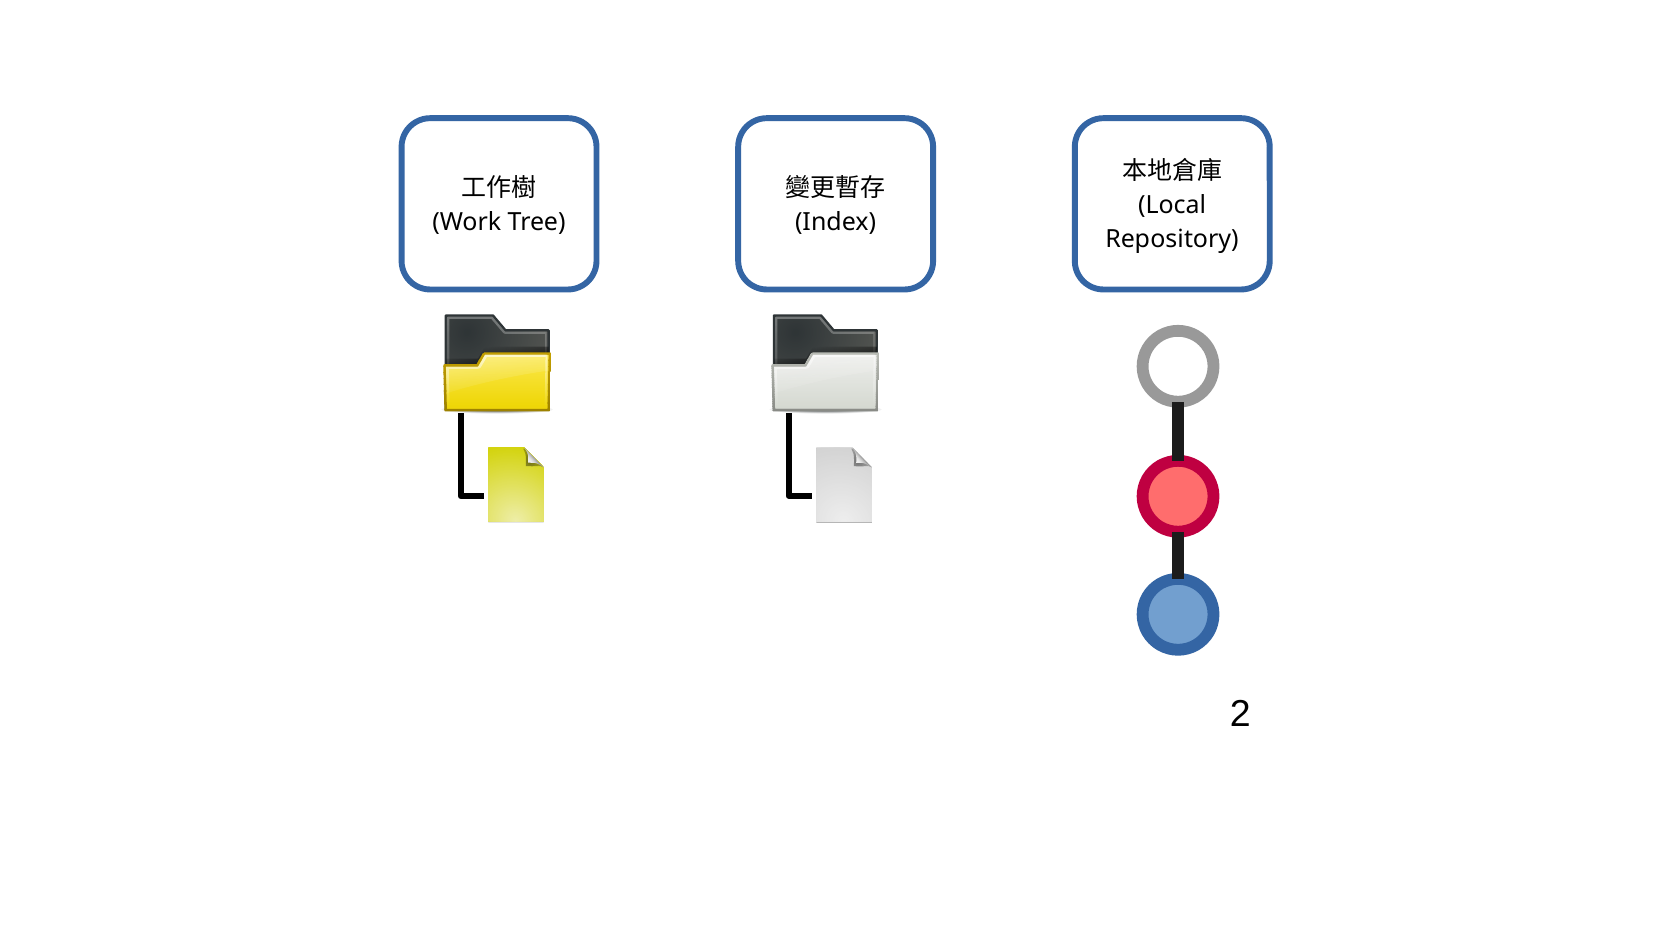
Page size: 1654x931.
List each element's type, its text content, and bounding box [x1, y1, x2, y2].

text_box 變更暫存 (Index) [738, 118, 934, 290]
text_box 本地倉庫 (Local Repository) [1074, 118, 1270, 290]
picture [802, 443, 886, 528]
text_box 工作樹 (Work Tree) [401, 118, 597, 290]
text_box 2 [1192, 685, 1288, 742]
text_box [1142, 461, 1214, 532]
text_box [1142, 330, 1214, 402]
picture [474, 443, 558, 527]
picture [439, 305, 555, 420]
text_box [1142, 579, 1214, 650]
picture [768, 305, 883, 420]
